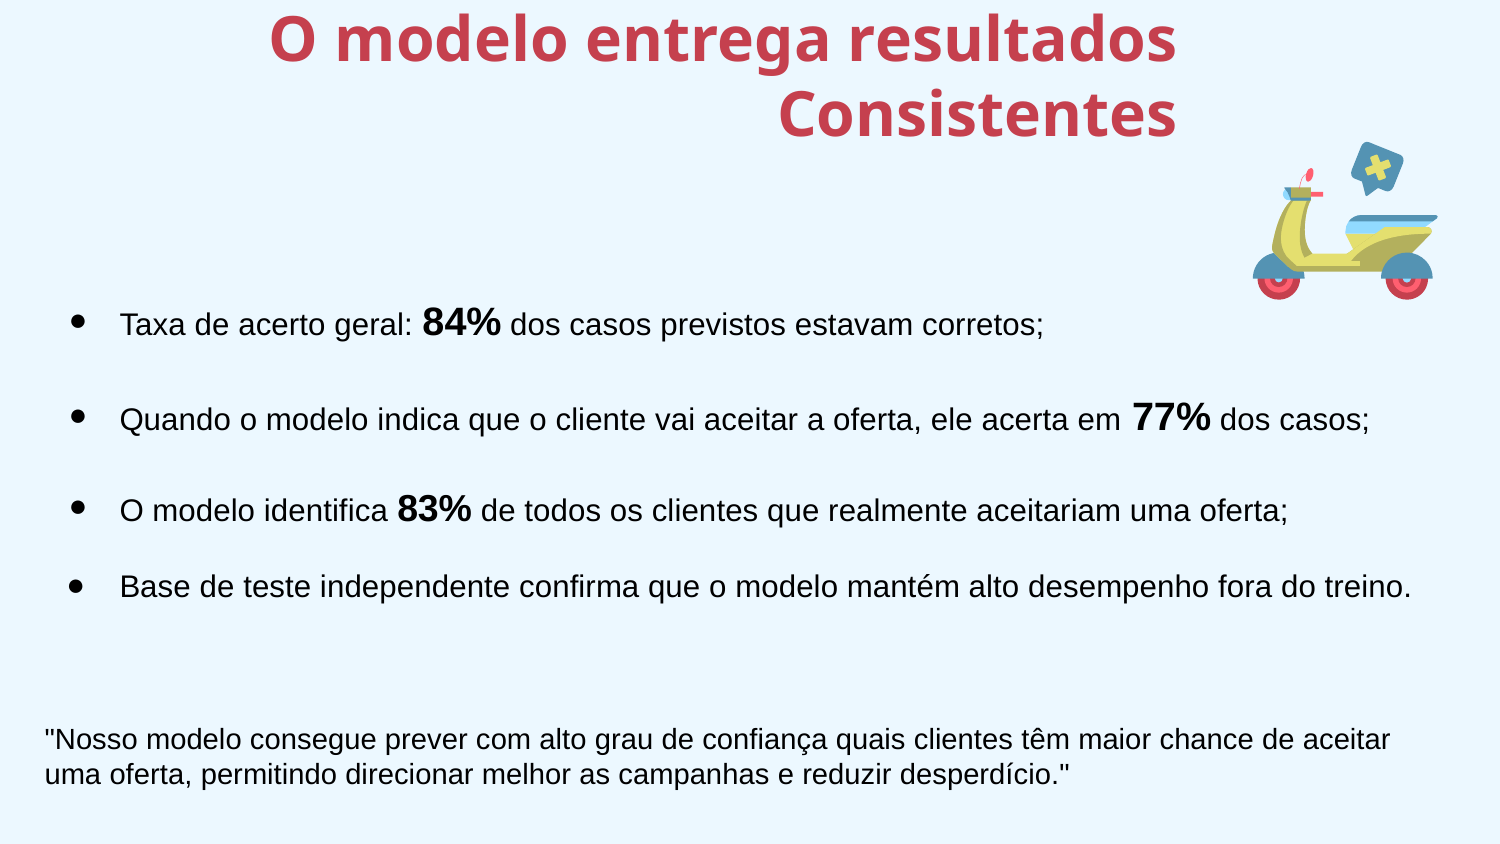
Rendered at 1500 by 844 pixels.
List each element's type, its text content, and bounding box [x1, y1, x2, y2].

text_box [1351, 141, 1404, 197]
title O modelo entrega resultados Consistentes [39, 40, 1194, 165]
text_box [1252, 168, 1438, 300]
list Taxa de acerto geral: 84% dos casos previstos estavam corretos; Quando o modelo indica que o cliente vai aceitar a oferta, ele acerta em 77% dos casos; O modelo identifica 83% de todos os clientes que realmente aceitariam uma oferta; Base de teste independente confirma que o modelo mantém alto desempenho fora do treino. "Nosso modelo consegue prever com alto grau de confiança quais clientes têm maior chance de aceitar uma oferta, permitindo direcionar melhor as campanhas e reduzir desperdício." [29, 233, 1471, 844]
